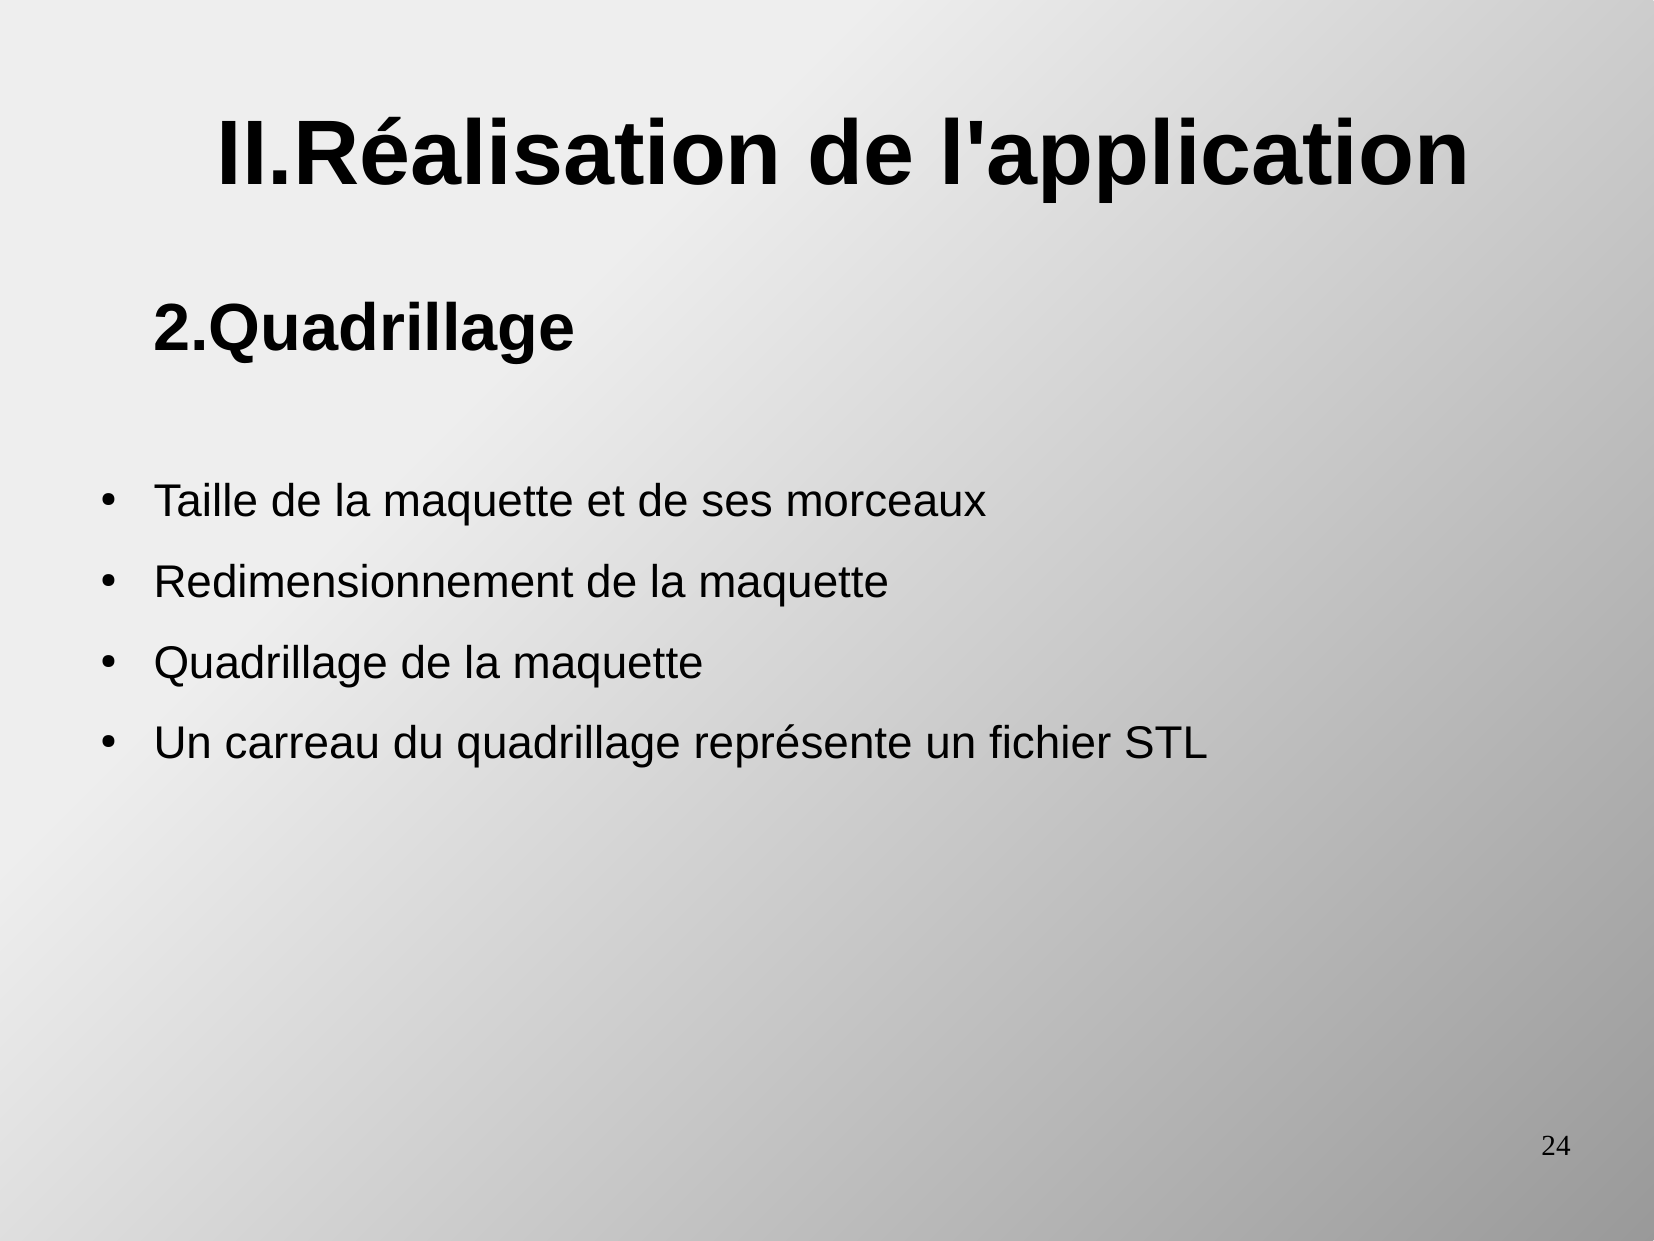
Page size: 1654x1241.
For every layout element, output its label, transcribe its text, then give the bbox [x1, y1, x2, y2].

list 2.Quadrillage Taille de la maquette et de ses morceaux Redimensionnement de la maquette Quadrillage de la maquette Un carreau du quadrillage représente un fichier STL [82, 290, 1571, 1109]
title II.Réalisation de l'application [82, 49, 1571, 257]
